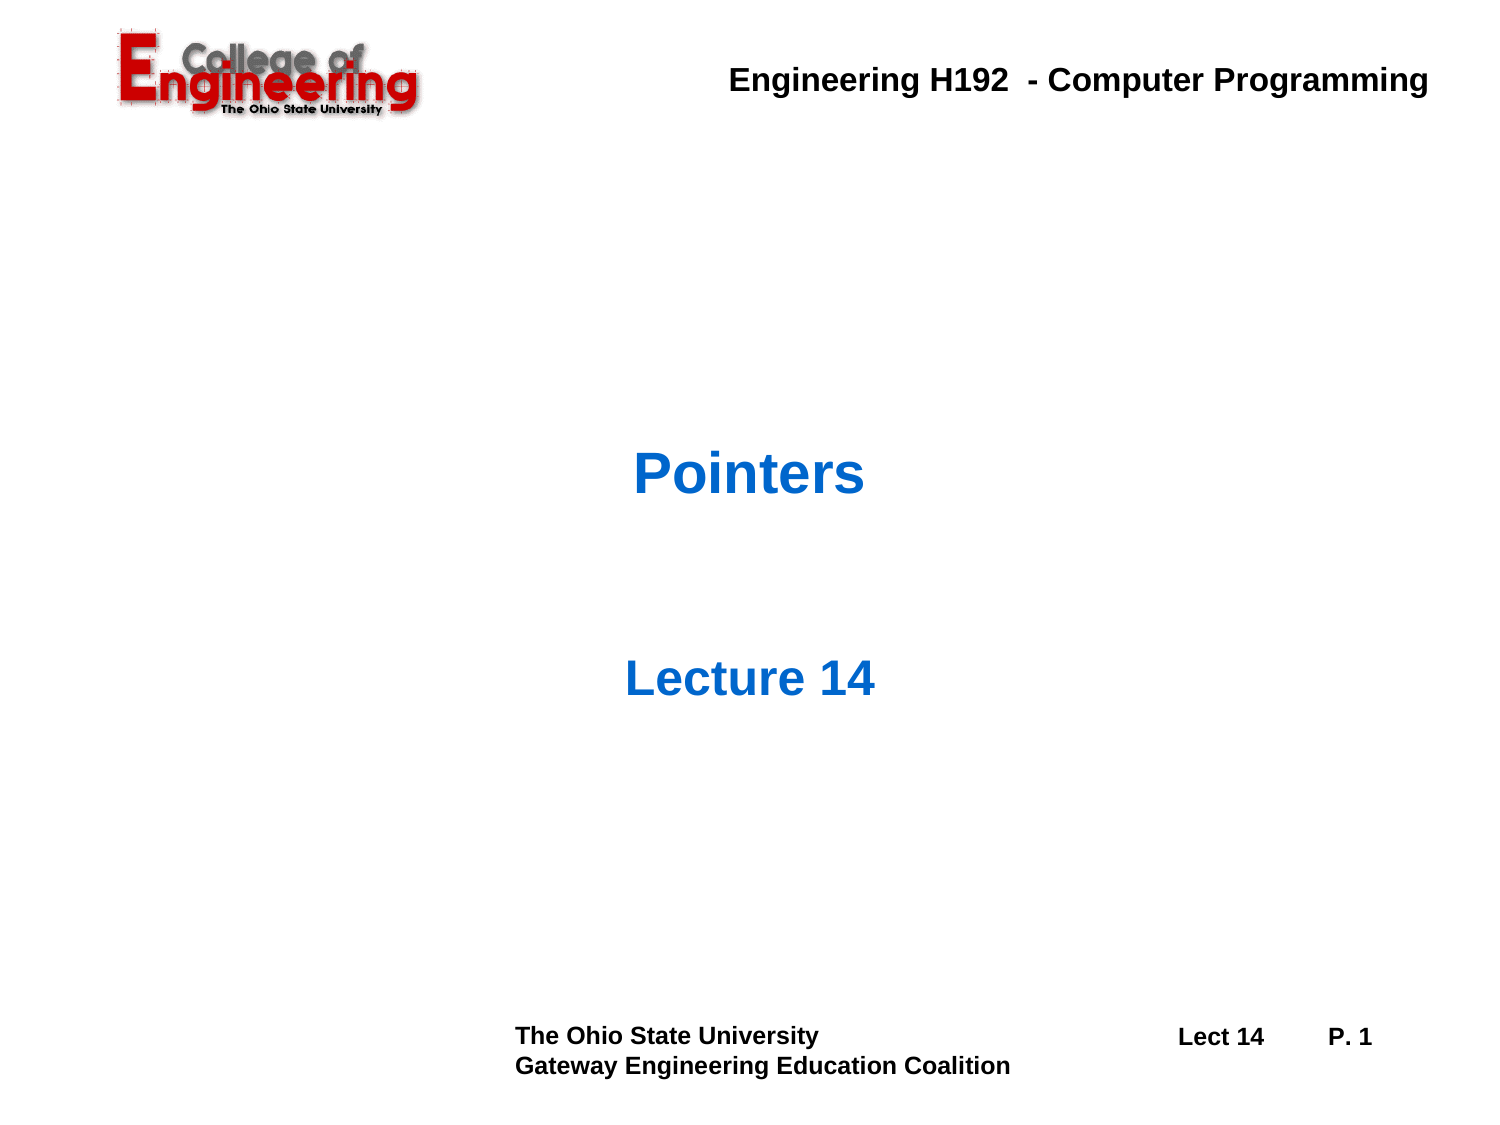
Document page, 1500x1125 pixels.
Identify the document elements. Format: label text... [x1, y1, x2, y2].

subtitle Lecture 14 [225, 637, 1276, 925]
title Pointers [112, 349, 1388, 591]
